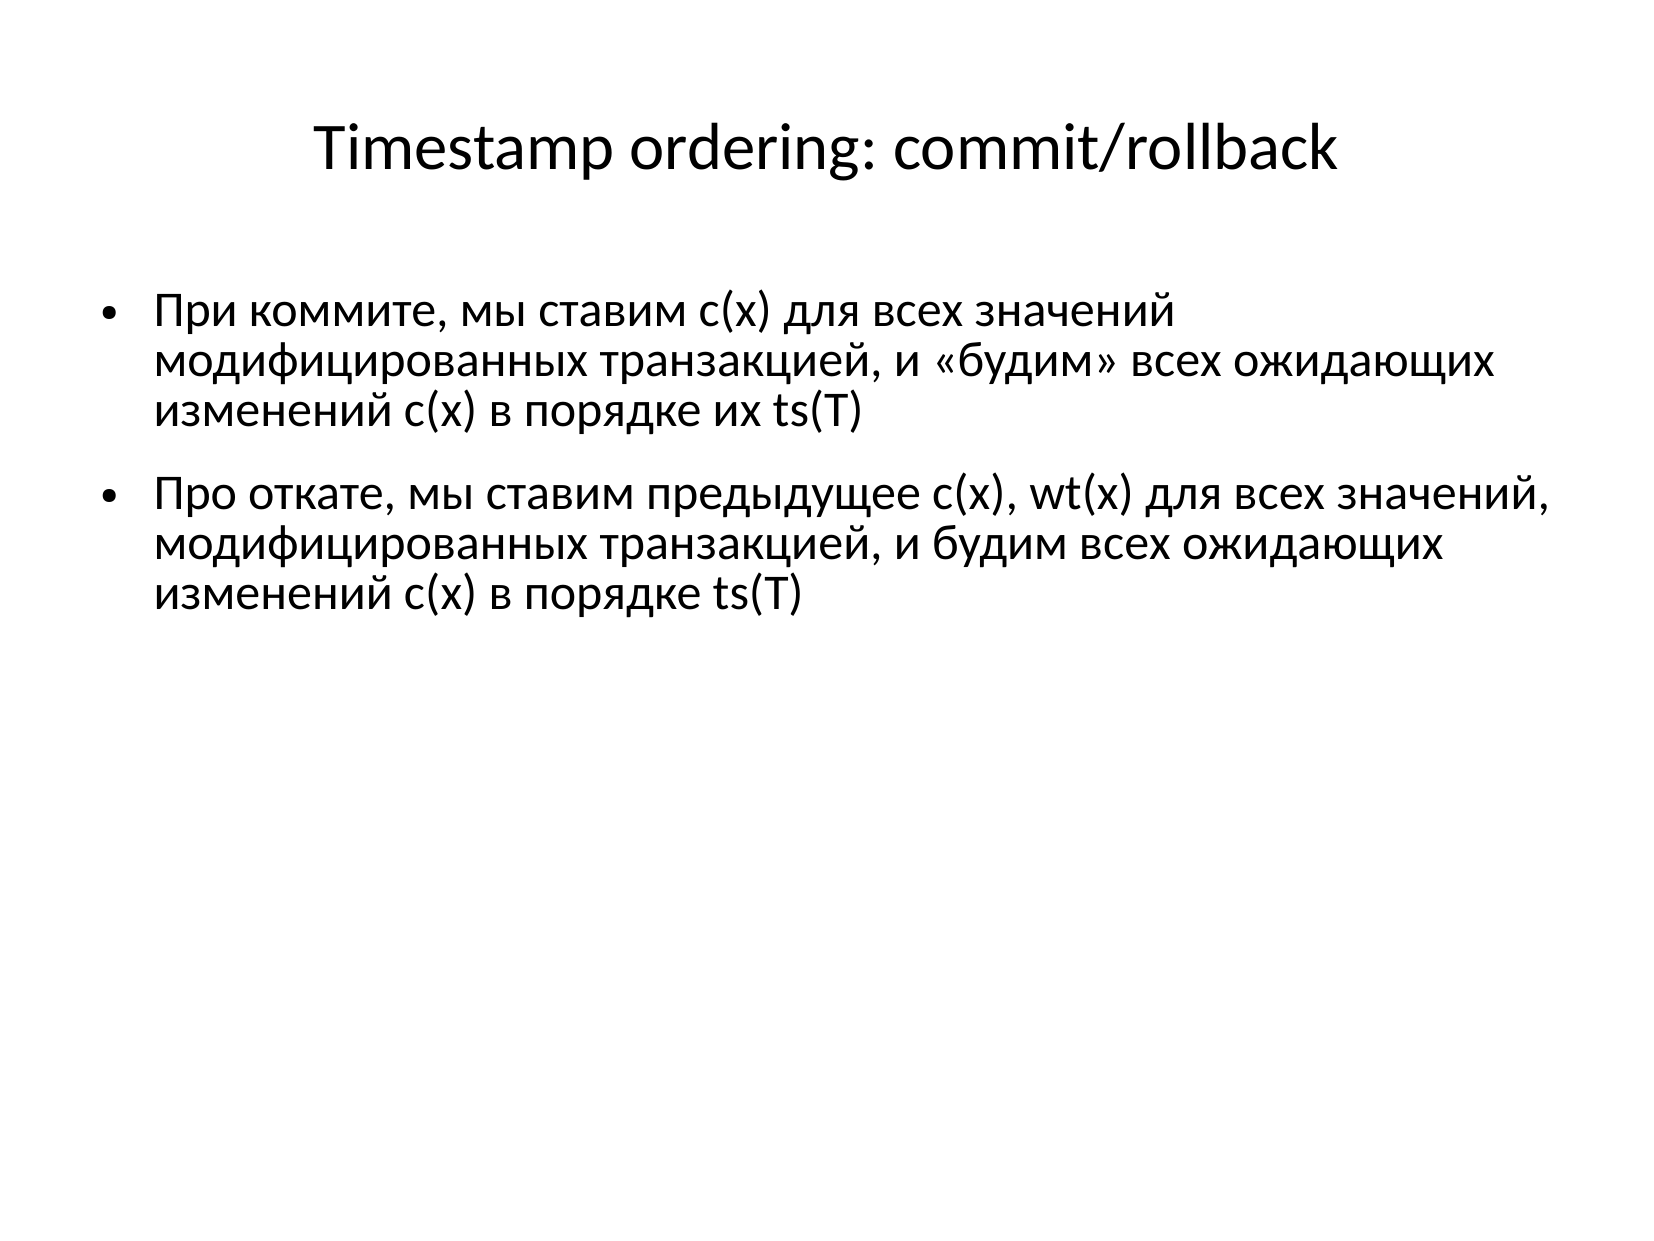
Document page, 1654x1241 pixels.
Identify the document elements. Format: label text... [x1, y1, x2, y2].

list При коммите, мы ставим c(x) для всех значений модифицированных транзакцией, и «будим» всех ожидающих изменений c(x) в порядке их ts(T) Про откате, мы ставим предыдущее c(x), wt(x) для всех значений, модифицированных транзакцией, и будим всех ожидающих изменений c(x) в порядке ts(T) [82, 289, 1571, 1108]
title Timestamp ordering: commit/rollback [82, 49, 1571, 257]
